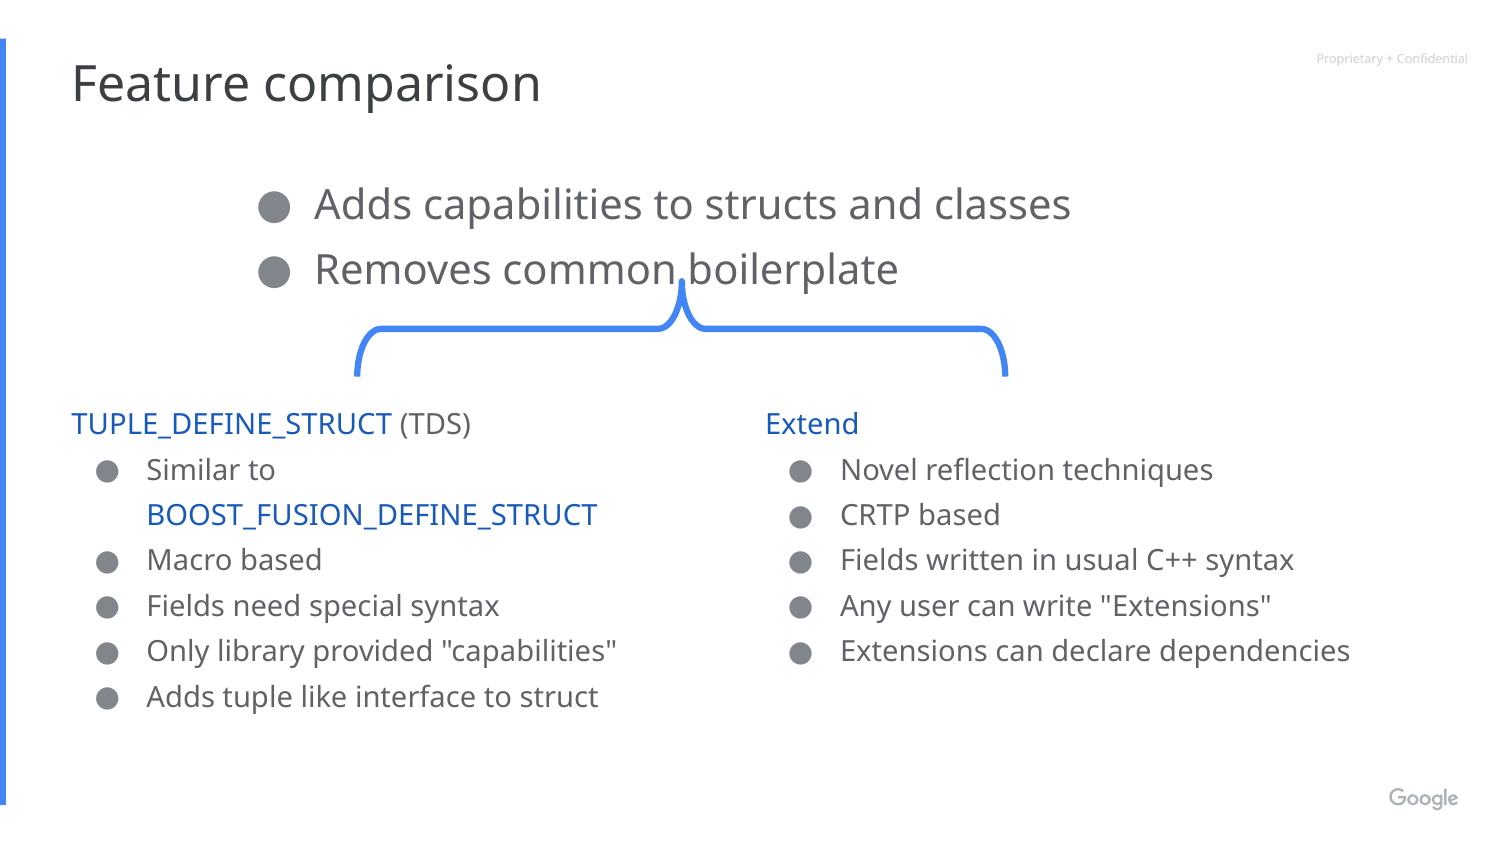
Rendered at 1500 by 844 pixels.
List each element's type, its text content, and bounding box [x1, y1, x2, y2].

list Adds capabilities to structs and classes Removes common boilerplate [224, 147, 1156, 272]
list TUPLE_DEFINE_STRUCT (TDS) Similar to BOOST_FUSION_DEFINE_STRUCT Macro based Fields need special syntax Only library provided "capabilities" Adds tuple like interface to struct [56, 379, 704, 741]
title Feature comparison [56, 43, 1336, 112]
list Extend Novel reflection techniques CRTP based Fields written in usual C++ syntax Any user can write "Extensions" Extensions can declare dependencies [750, 379, 1398, 741]
